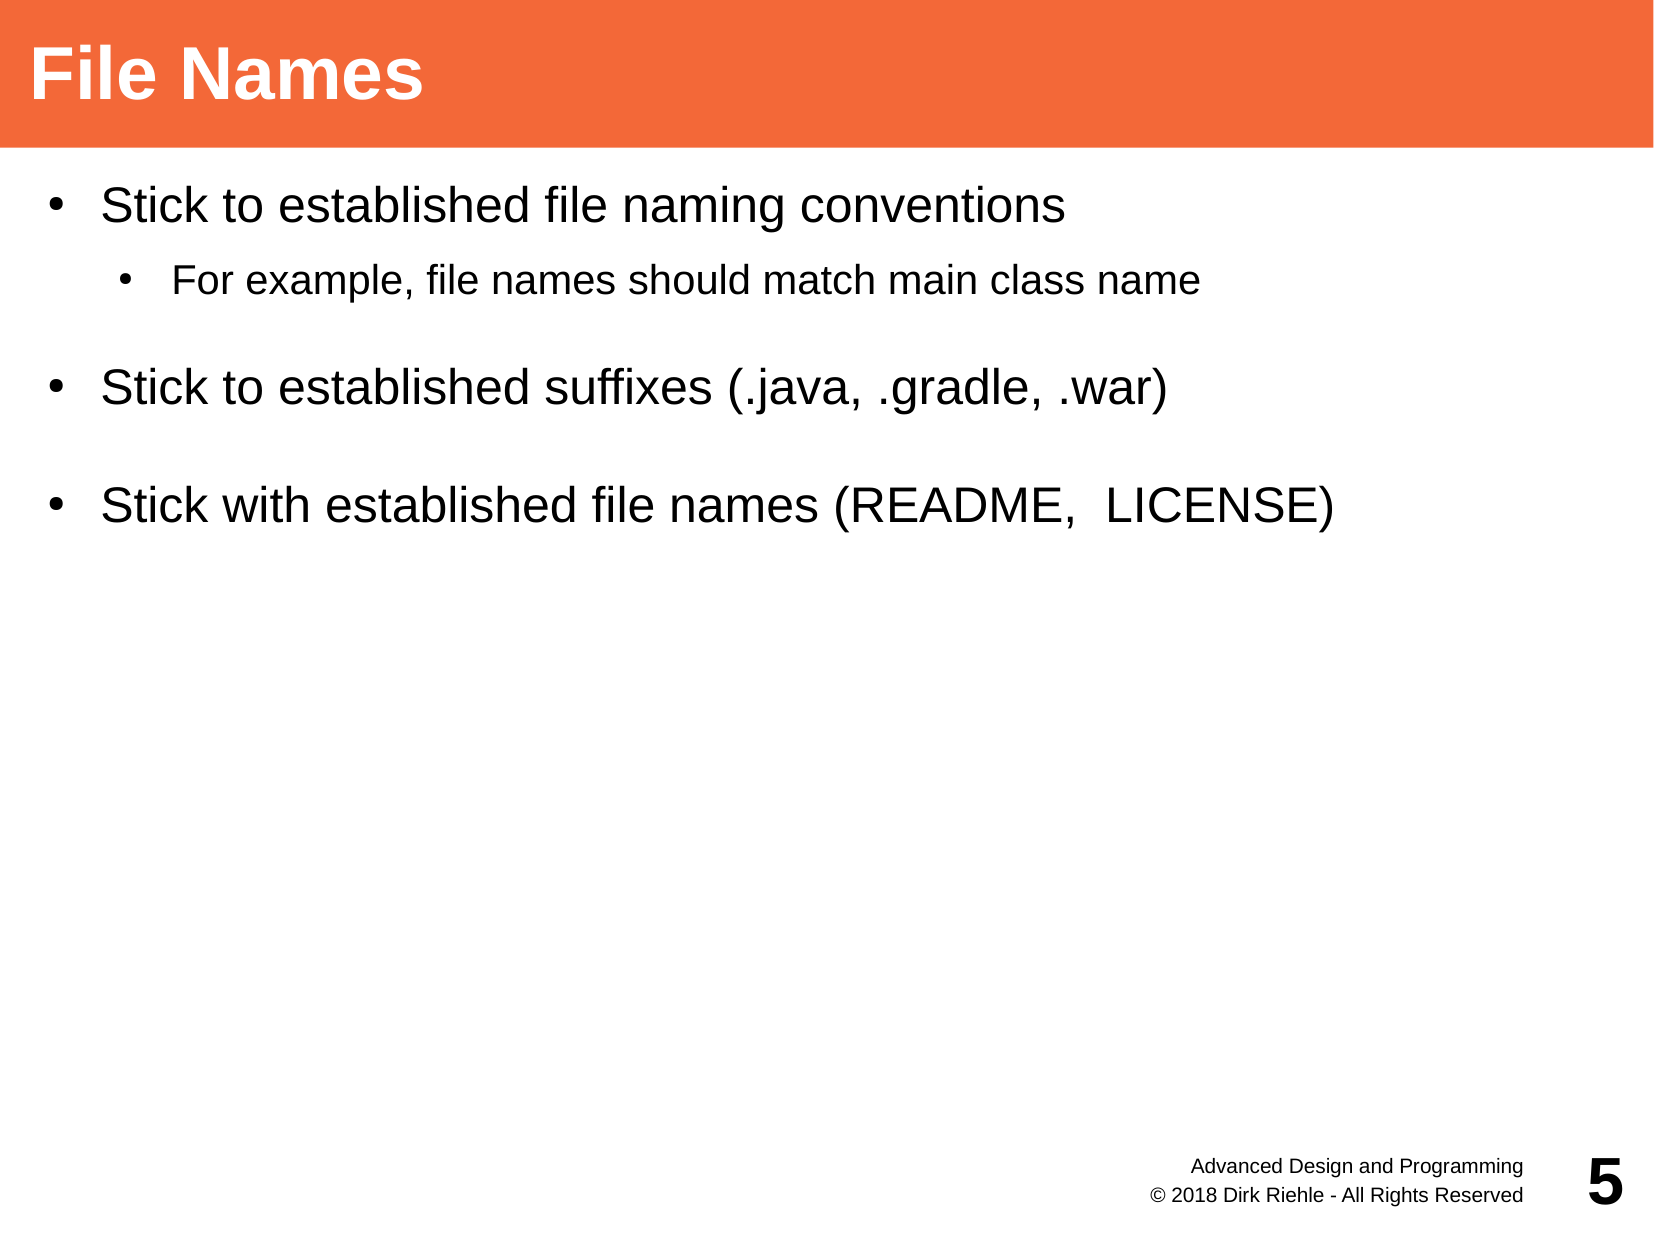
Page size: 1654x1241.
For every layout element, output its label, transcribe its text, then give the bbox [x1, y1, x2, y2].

list Stick to established file naming conventions For example, file names should match main class name Stick to established suffixes (.java, .gradle, .war) Stick with established file names (README, LICENSE) [29, 177, 1625, 1063]
title File Names [0, 0, 1654, 148]
